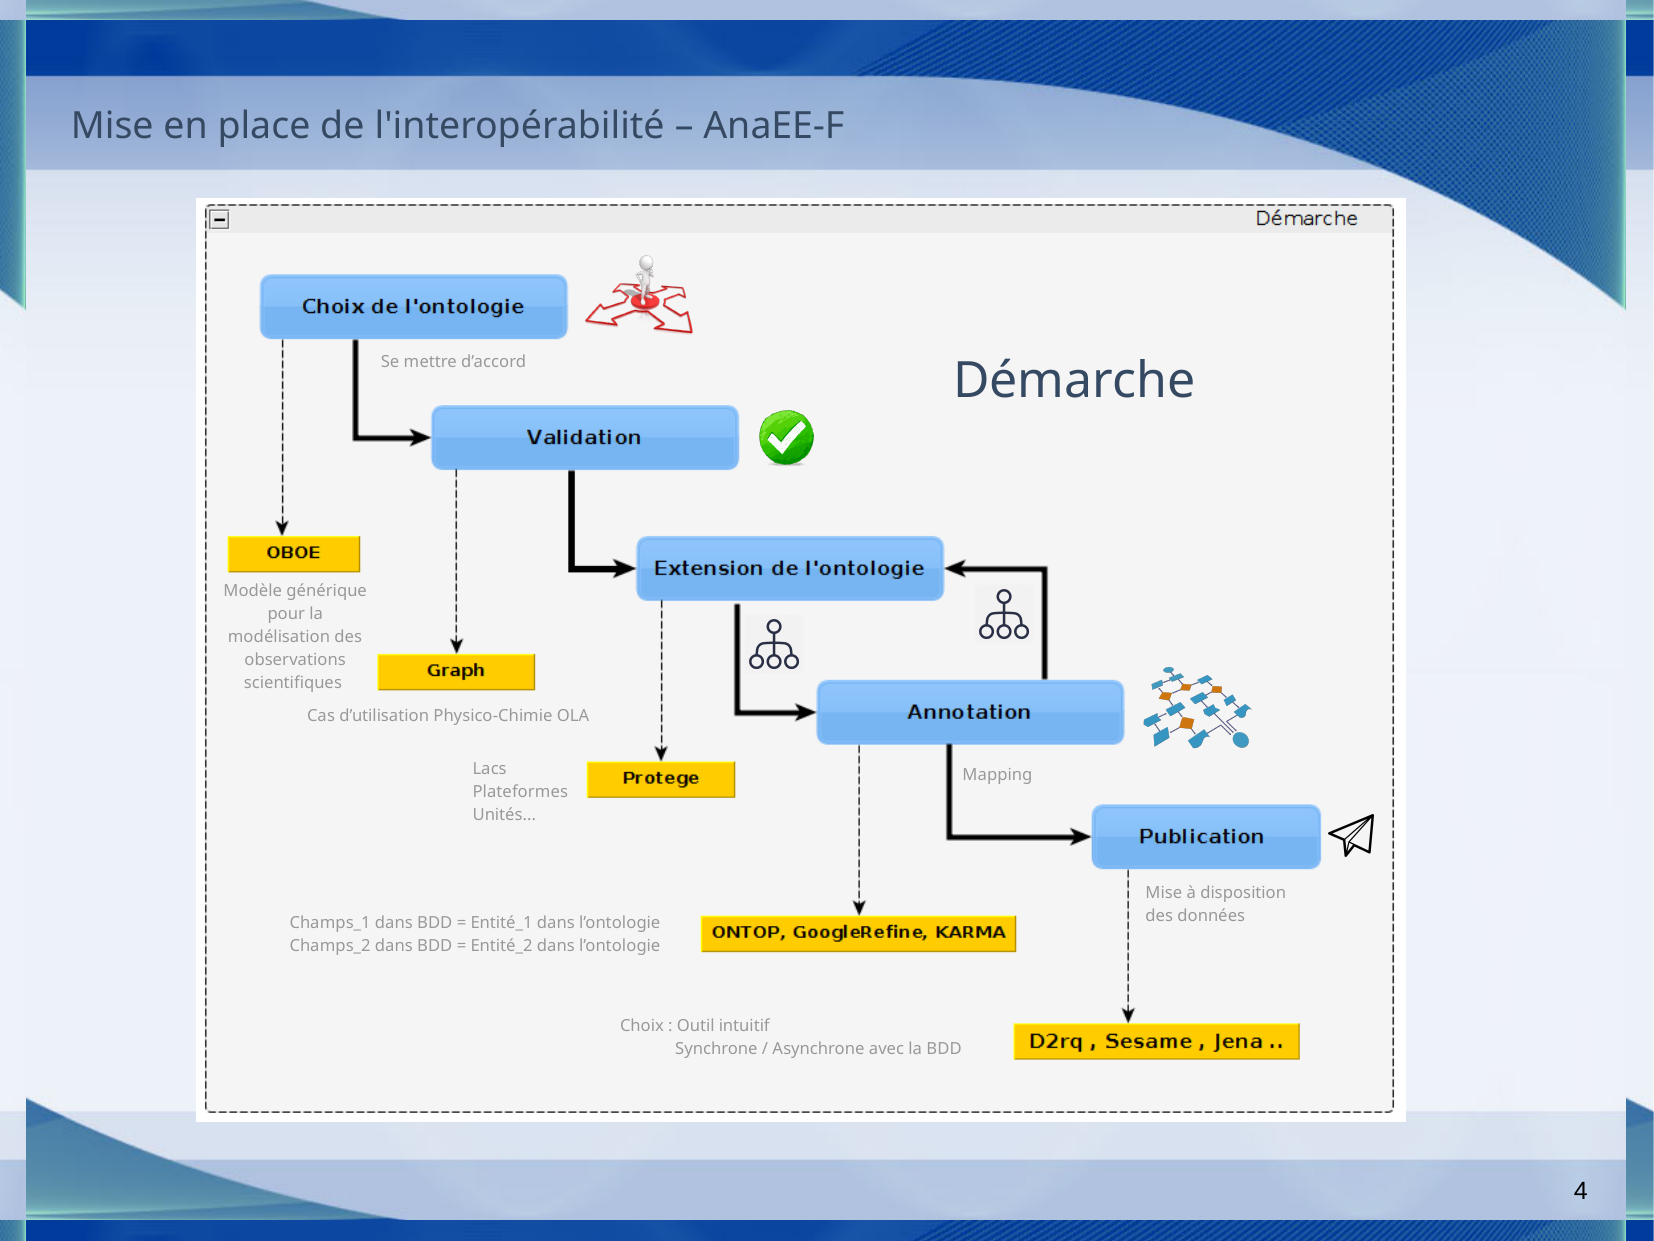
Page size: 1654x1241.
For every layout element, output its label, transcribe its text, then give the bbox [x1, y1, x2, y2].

title Champs_1 dans BDD = Entité_1 dans l’ontologie Champs_2 dans BDD = Entité_2 dans l’ontologie [253, 915, 697, 975]
title Choix : Outil intuitif Synchrone / Asynchrone avec la BDD [620, 1018, 1034, 1078]
title Modèle générique pour la modélisation des observations scientifiques [218, 567, 373, 704]
title Démarche [920, 343, 1242, 413]
picture [0, 0, 1654, 1241]
title Mise en place de l'interopérabilité – AnaEE-F [29, 95, 886, 154]
text_box 4 [1559, 1169, 1625, 1213]
title Mapping [962, 755, 1040, 792]
title Cas d’utilisation Physico-Chimie OLA [307, 696, 621, 733]
title Lacs Plateformes Unités... [472, 750, 579, 833]
text_box Se mettre d’accord [366, 342, 567, 378]
title Mise à disposition des données [1145, 864, 1306, 943]
